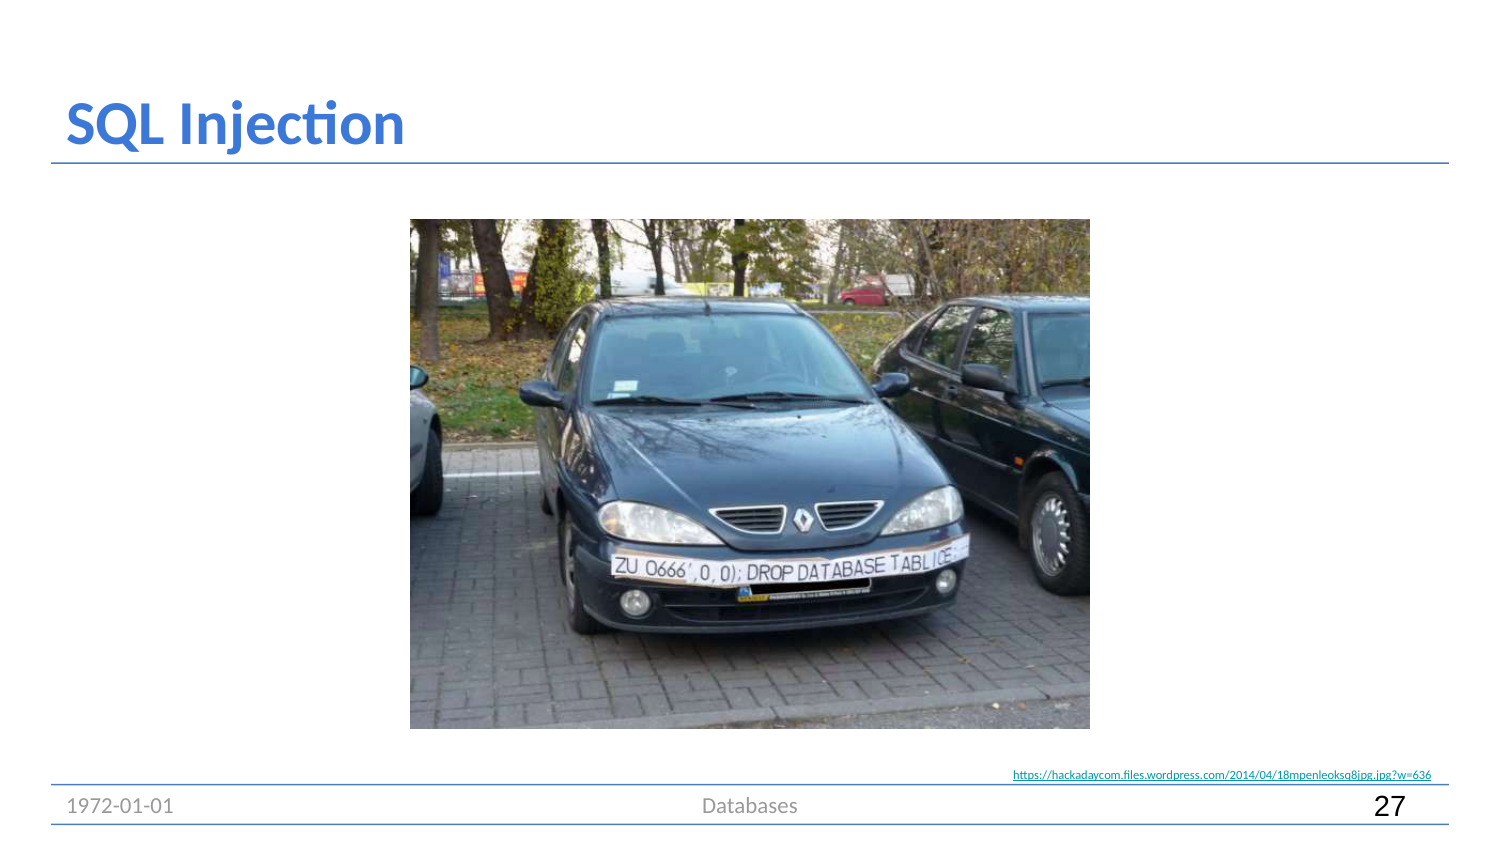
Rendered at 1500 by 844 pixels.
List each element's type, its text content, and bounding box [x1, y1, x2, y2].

title SQL Injection [51, 72, 1449, 167]
slide_number <number> [1358, 784, 1449, 825]
text_box https://hackadaycom.files.wordpress.com/2014/04/18mpenleoksq8jpg.jpg?w=636 [988, 752, 1449, 783]
picture [410, 219, 1090, 729]
